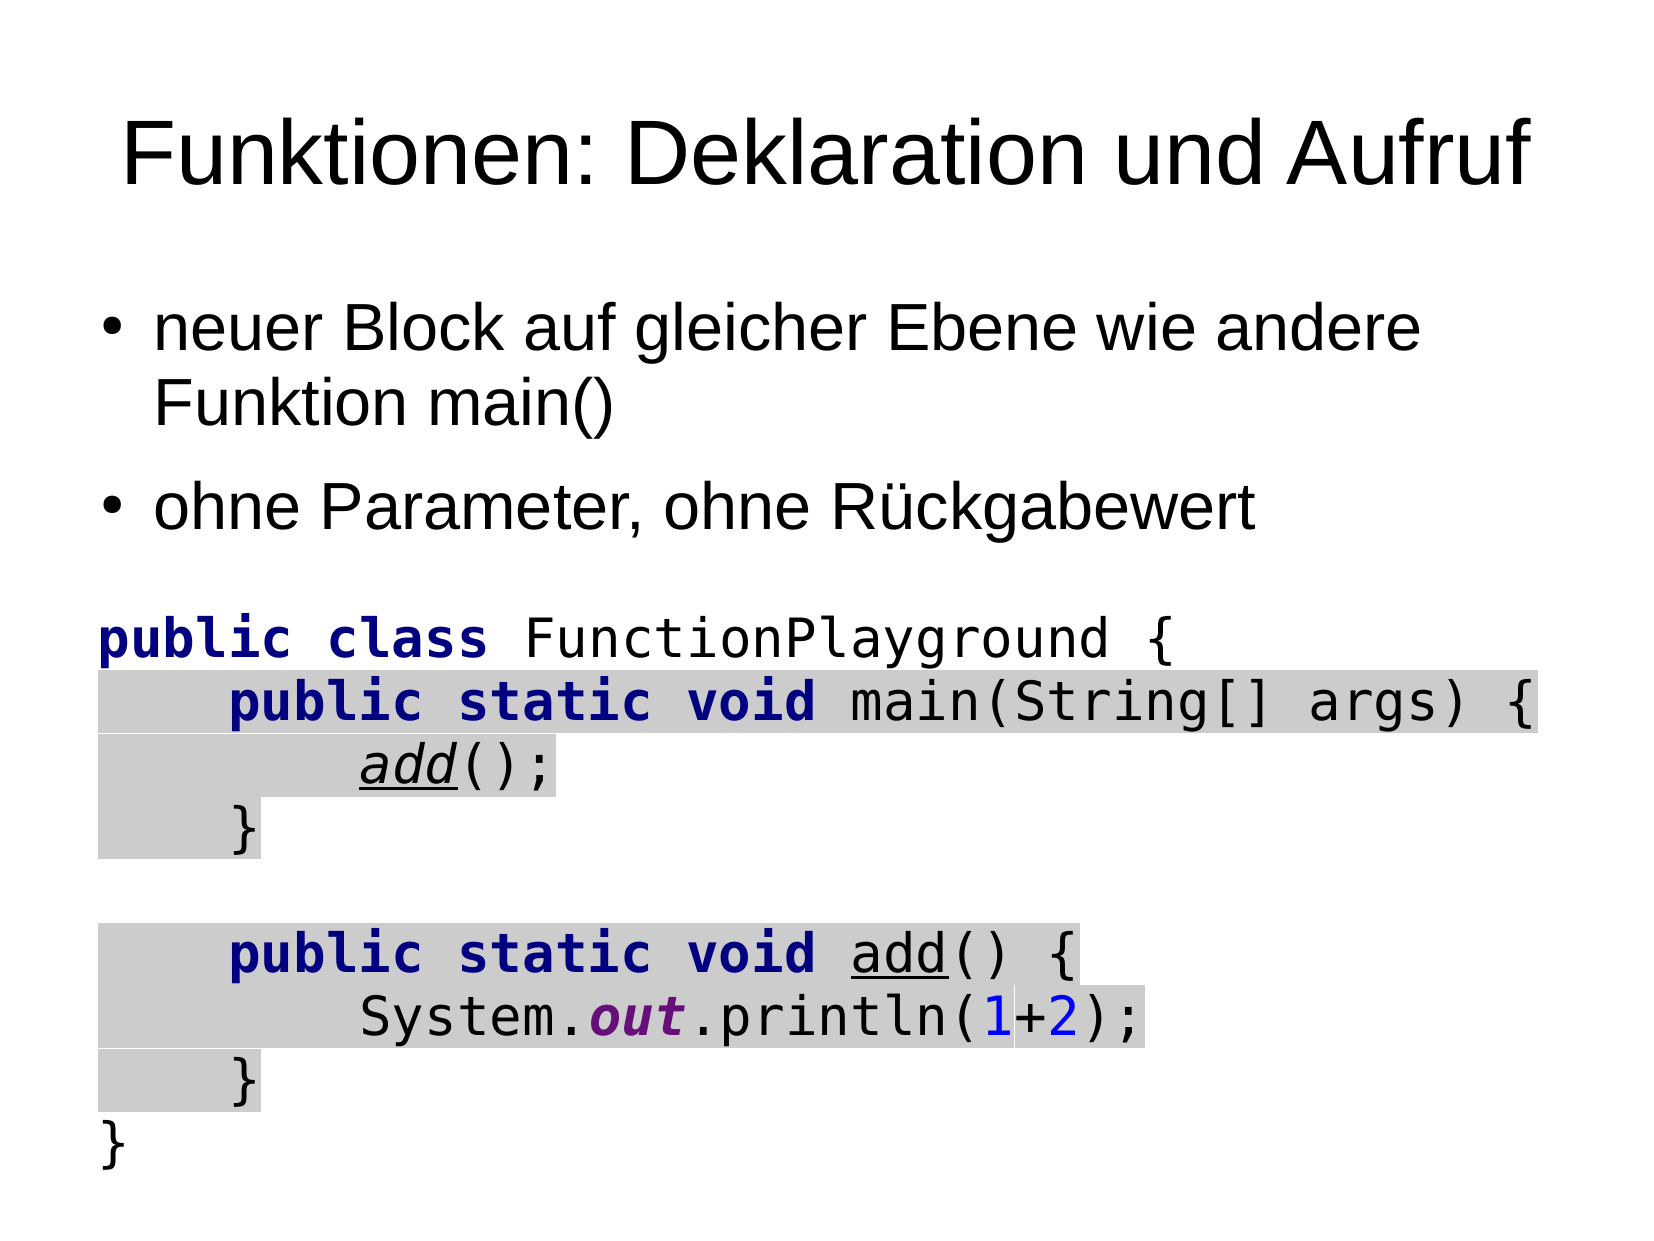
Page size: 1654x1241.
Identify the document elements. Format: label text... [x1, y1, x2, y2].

title Funktionen: Deklaration und Aufruf [82, 49, 1571, 257]
text_box public class FunctionPlayground { public static void main(String[] args) { add(); } public static void add() { System.out.println(1+2); } } [82, 600, 1571, 1216]
list neuer Block auf gleicher Ebene wie andere Funktion main() ohne Parameter, ohne Rückgabewert [82, 290, 1571, 600]
